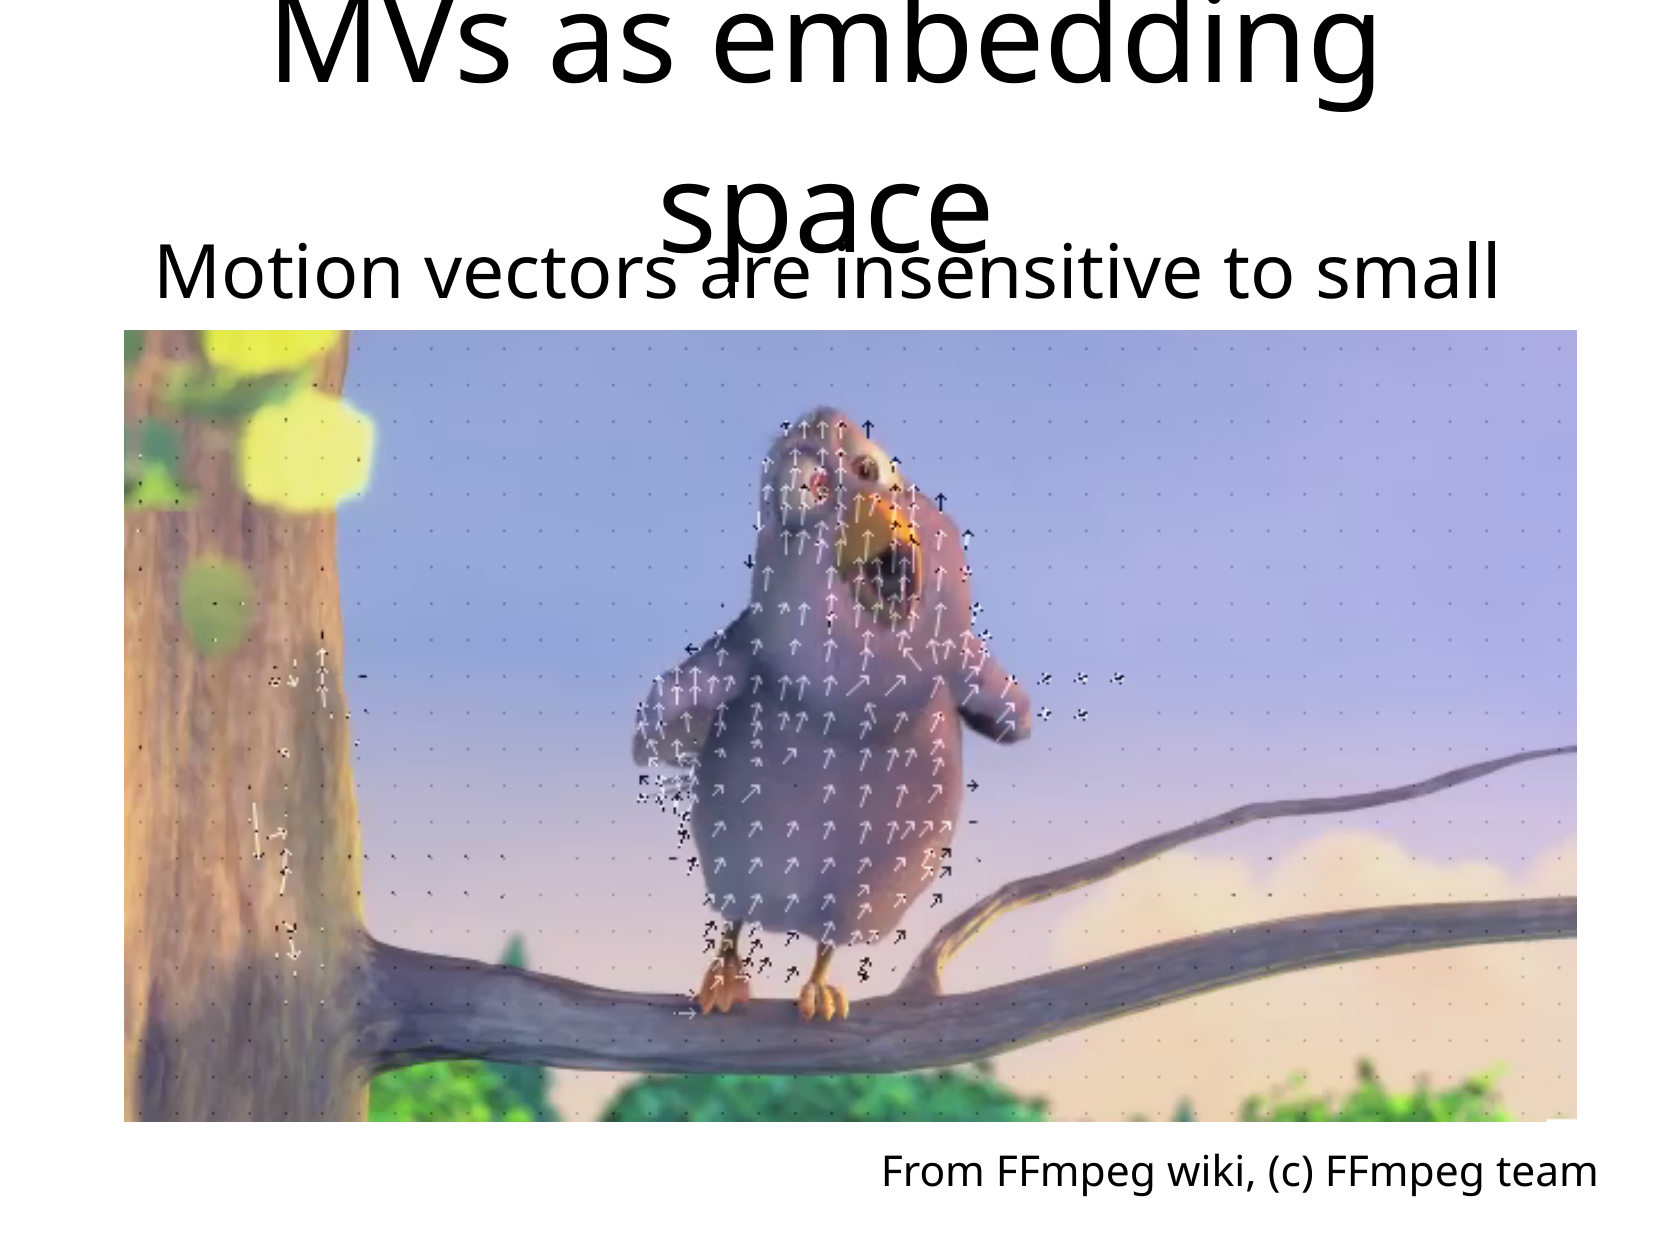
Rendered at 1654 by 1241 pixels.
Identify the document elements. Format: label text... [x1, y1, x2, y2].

list Motion vectors are insensitive to small changes. [82, 218, 1571, 519]
picture [124, 330, 1577, 1122]
list From FFmpeg wiki, (c) FFmpeg team [814, 1140, 1630, 1205]
title MVs as embedding space [82, 48, 1571, 190]
